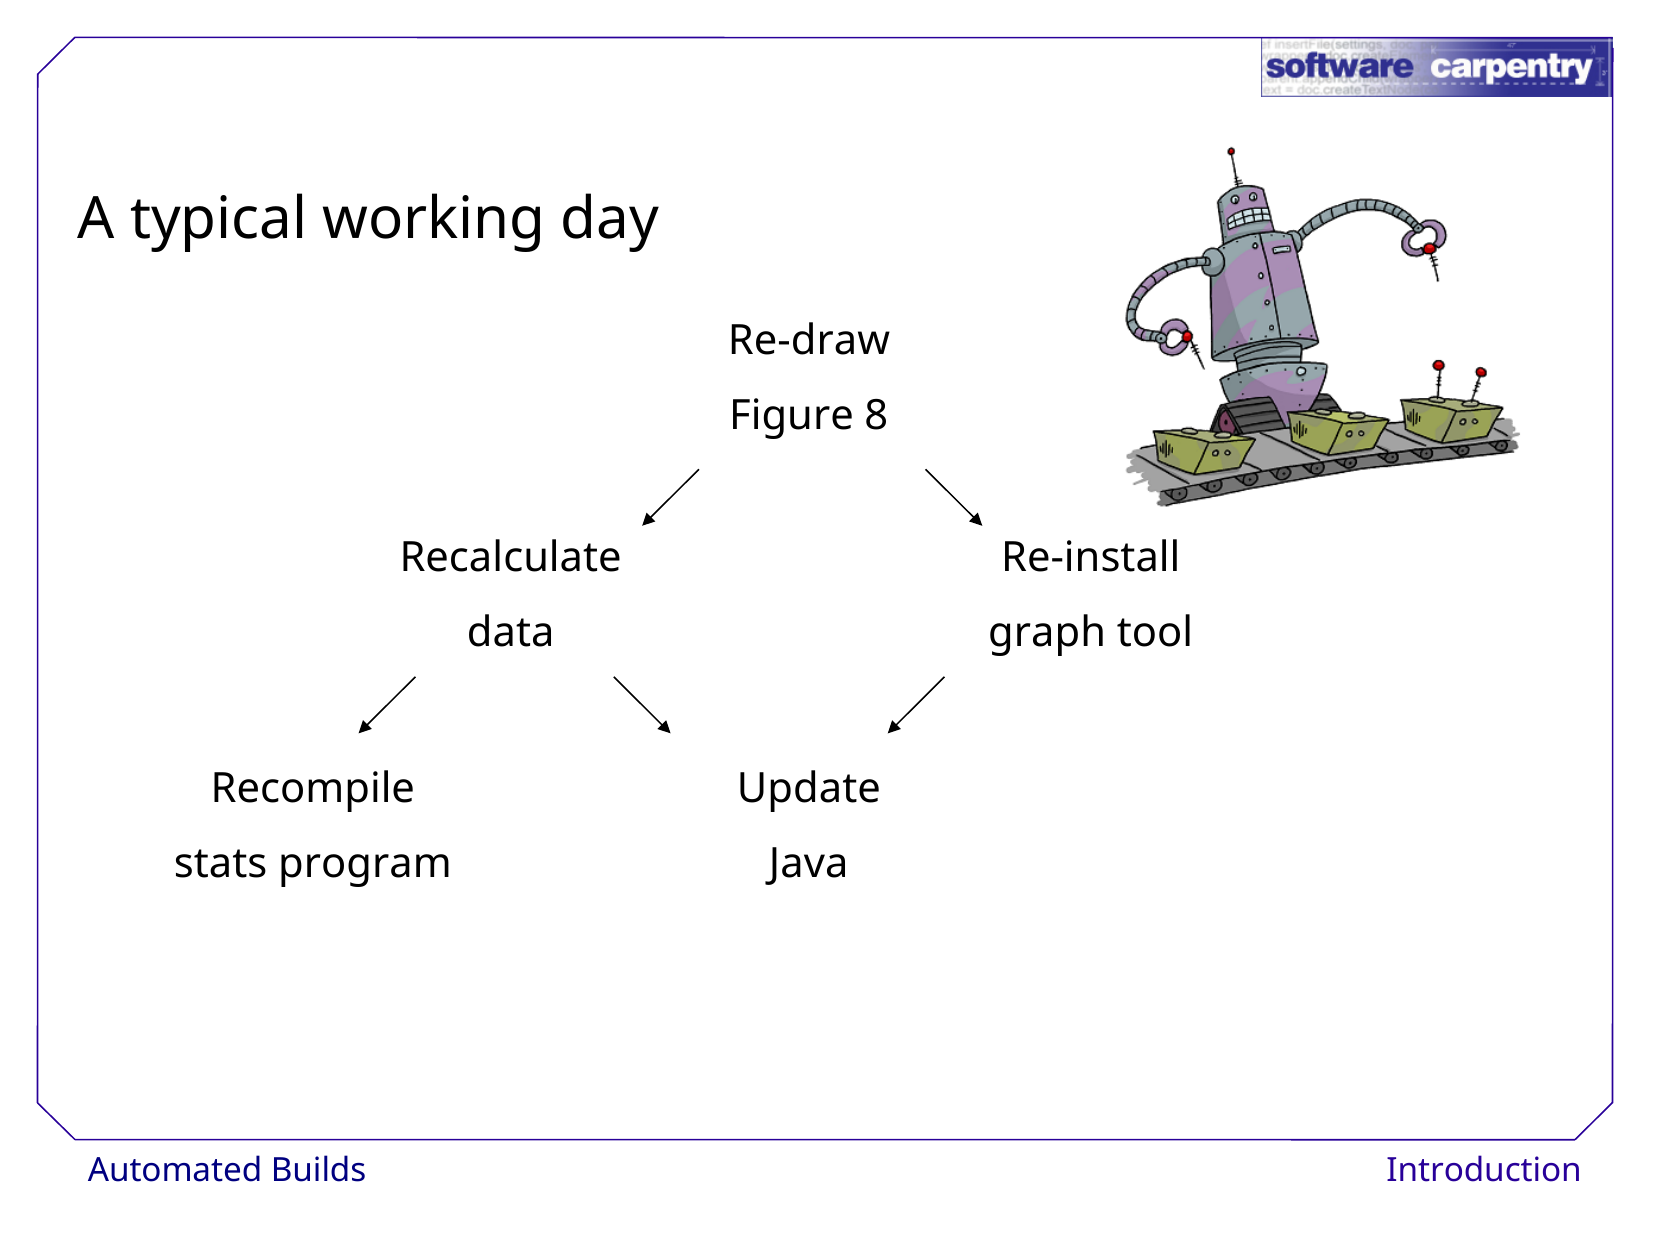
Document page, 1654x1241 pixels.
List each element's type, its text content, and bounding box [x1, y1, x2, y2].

text_box Re-install graph tool [898, 497, 1284, 663]
text_box A typical working day [63, 138, 825, 259]
text_box Recompile stats program [84, 727, 542, 894]
text_box Re-draw Figure 8 [638, 279, 980, 446]
text_box Recalculate data [309, 497, 712, 663]
text_box Update Java [646, 727, 971, 894]
picture [1110, 128, 1526, 522]
picture [1261, 39, 1613, 97]
